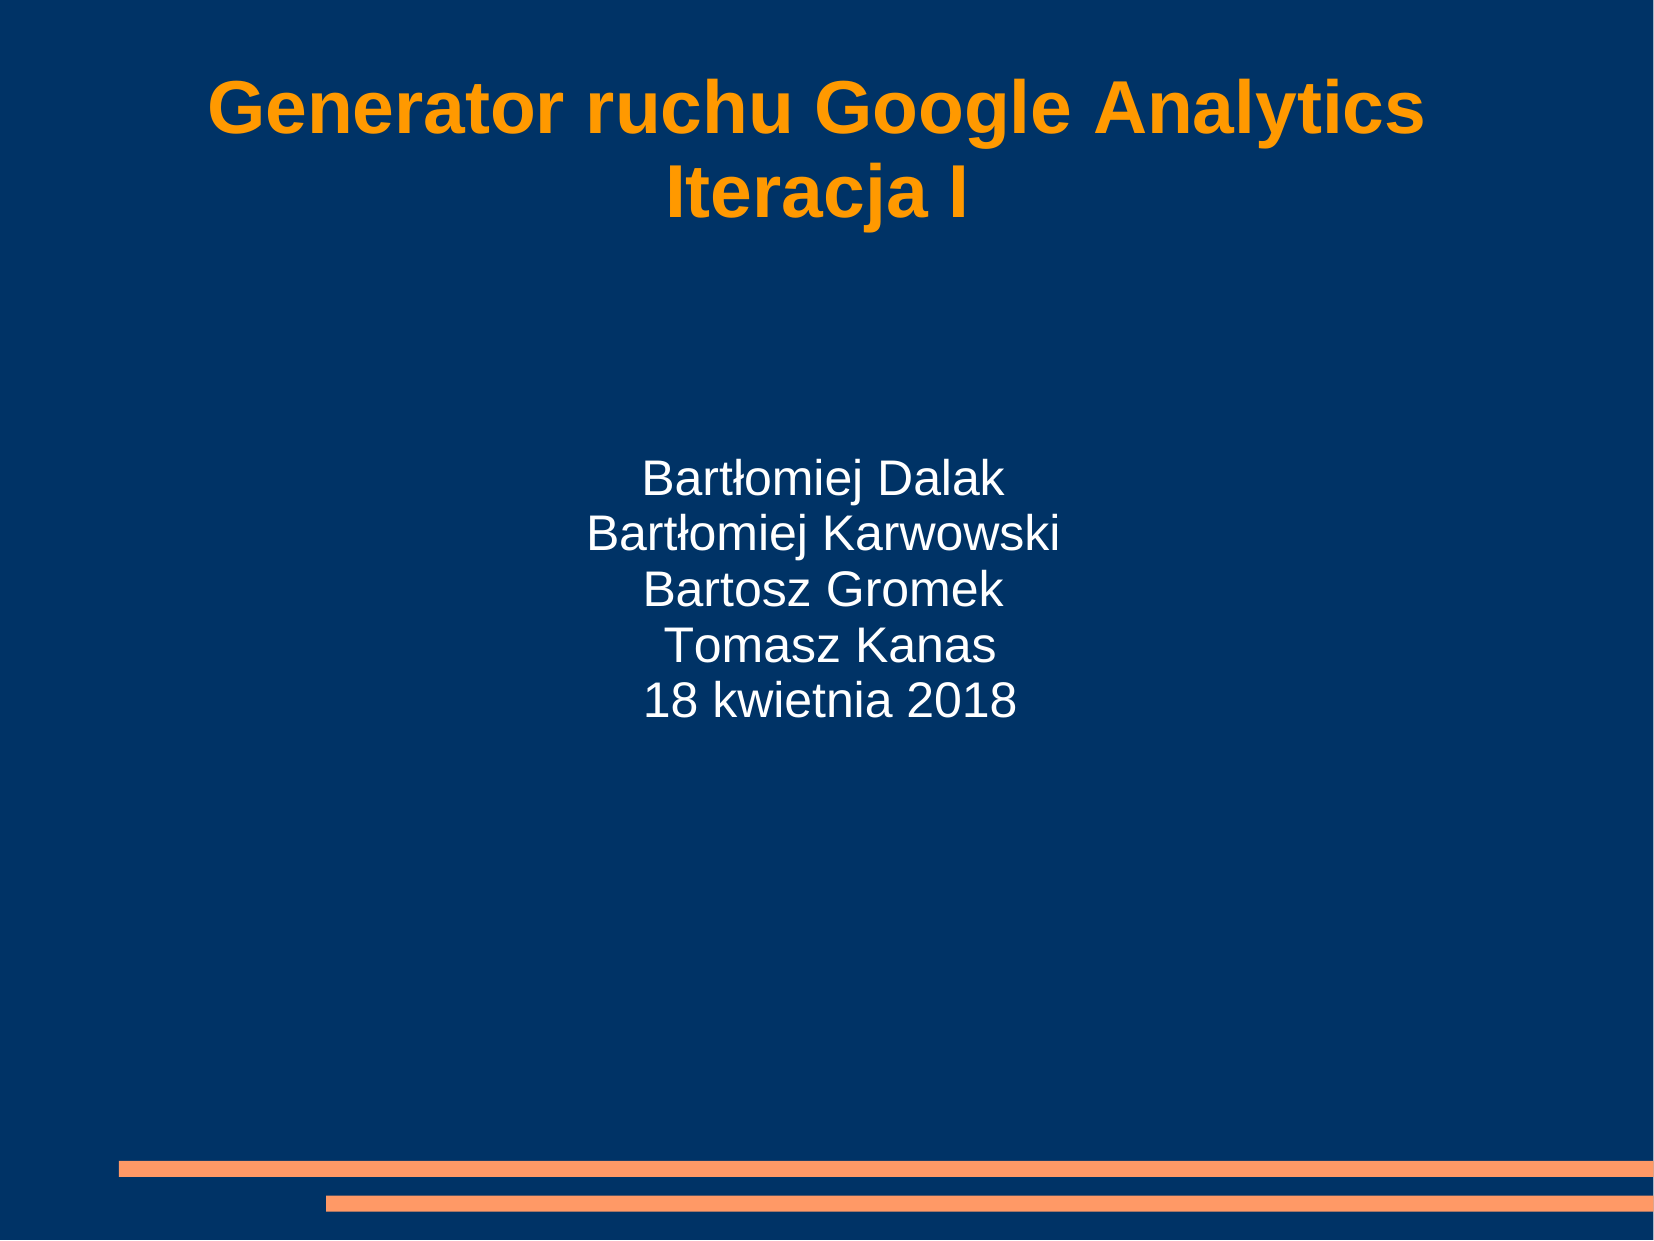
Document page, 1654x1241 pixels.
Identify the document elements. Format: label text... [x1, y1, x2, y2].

title Generator ruchu Google Analytics Iteracja I [121, 46, 1534, 254]
subtitle Bartłomiej Dalak Bartłomiej Karwowski Bartosz Gromek Tomasz Kanas 18 kwietnia 2018 [110, 421, 1550, 1232]
